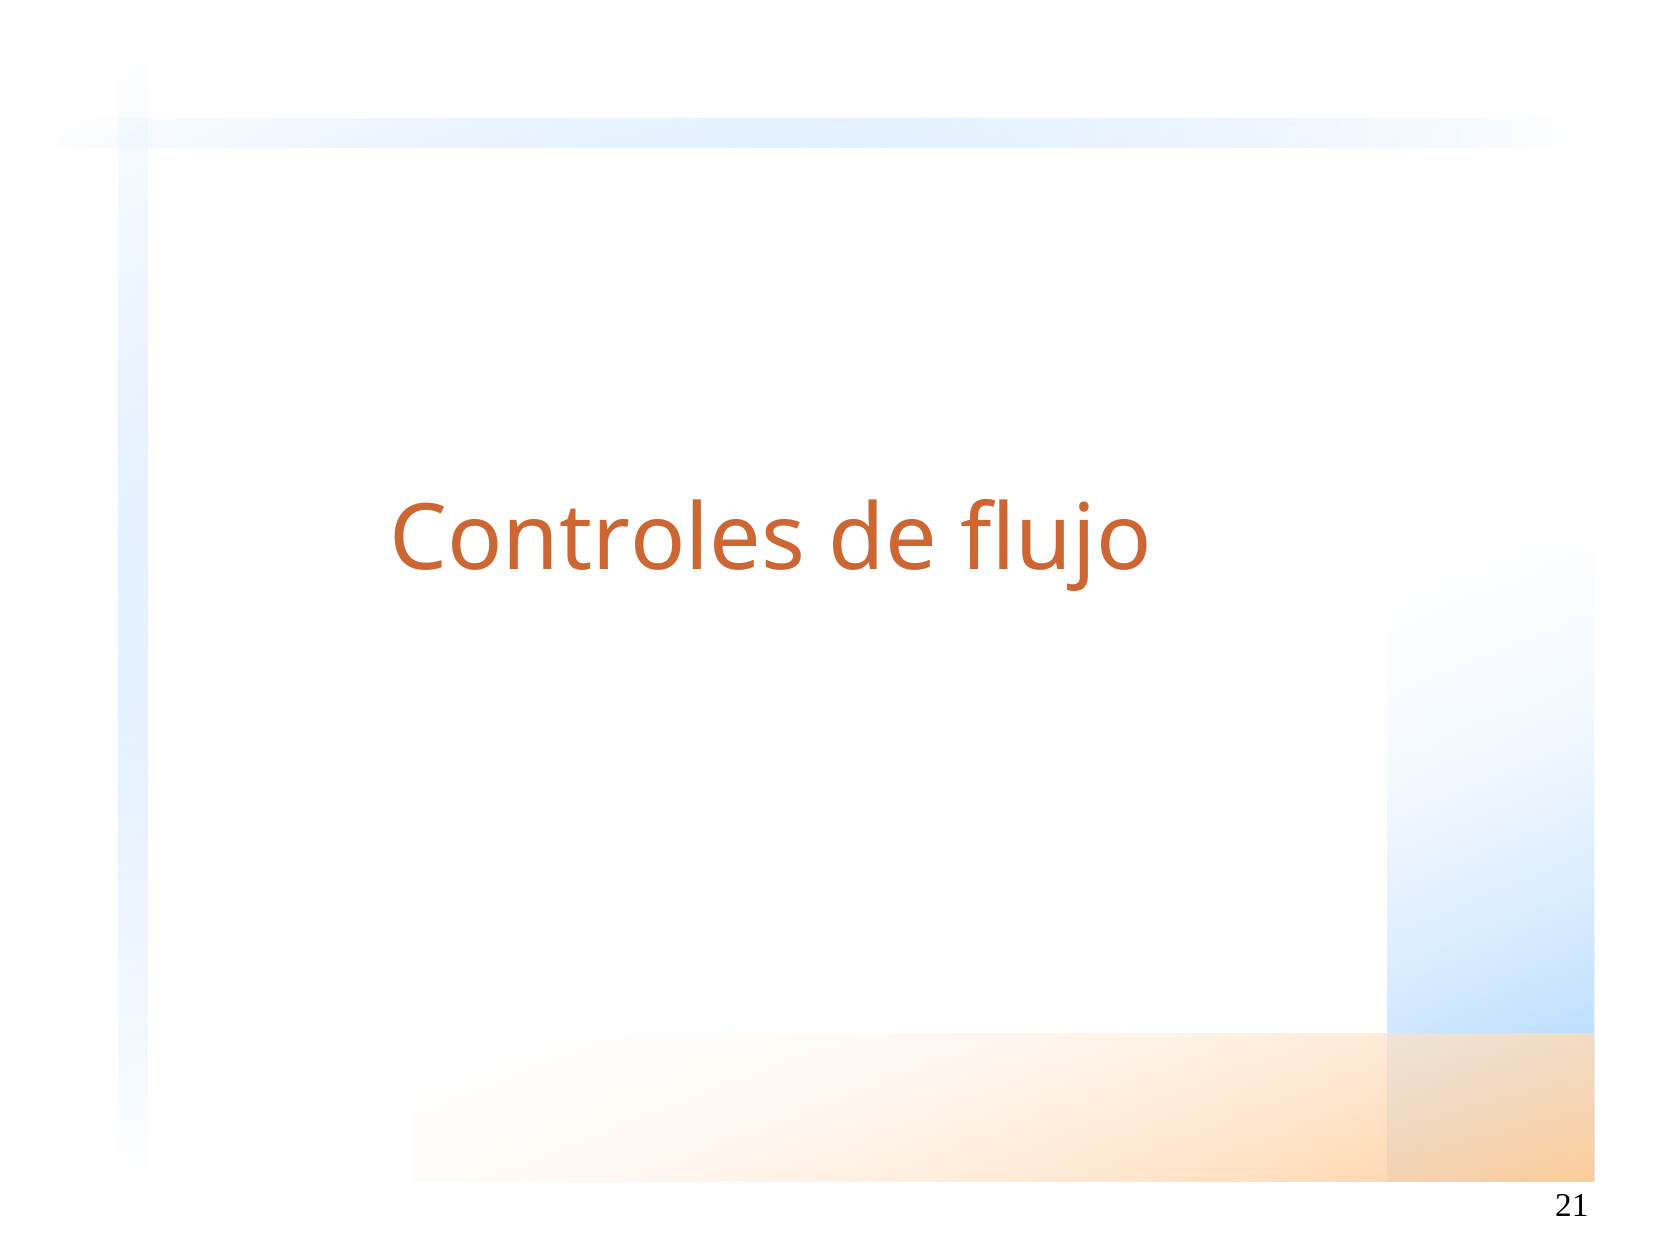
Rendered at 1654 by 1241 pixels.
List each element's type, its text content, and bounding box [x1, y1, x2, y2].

title Controles de flujo [153, 457, 1388, 610]
